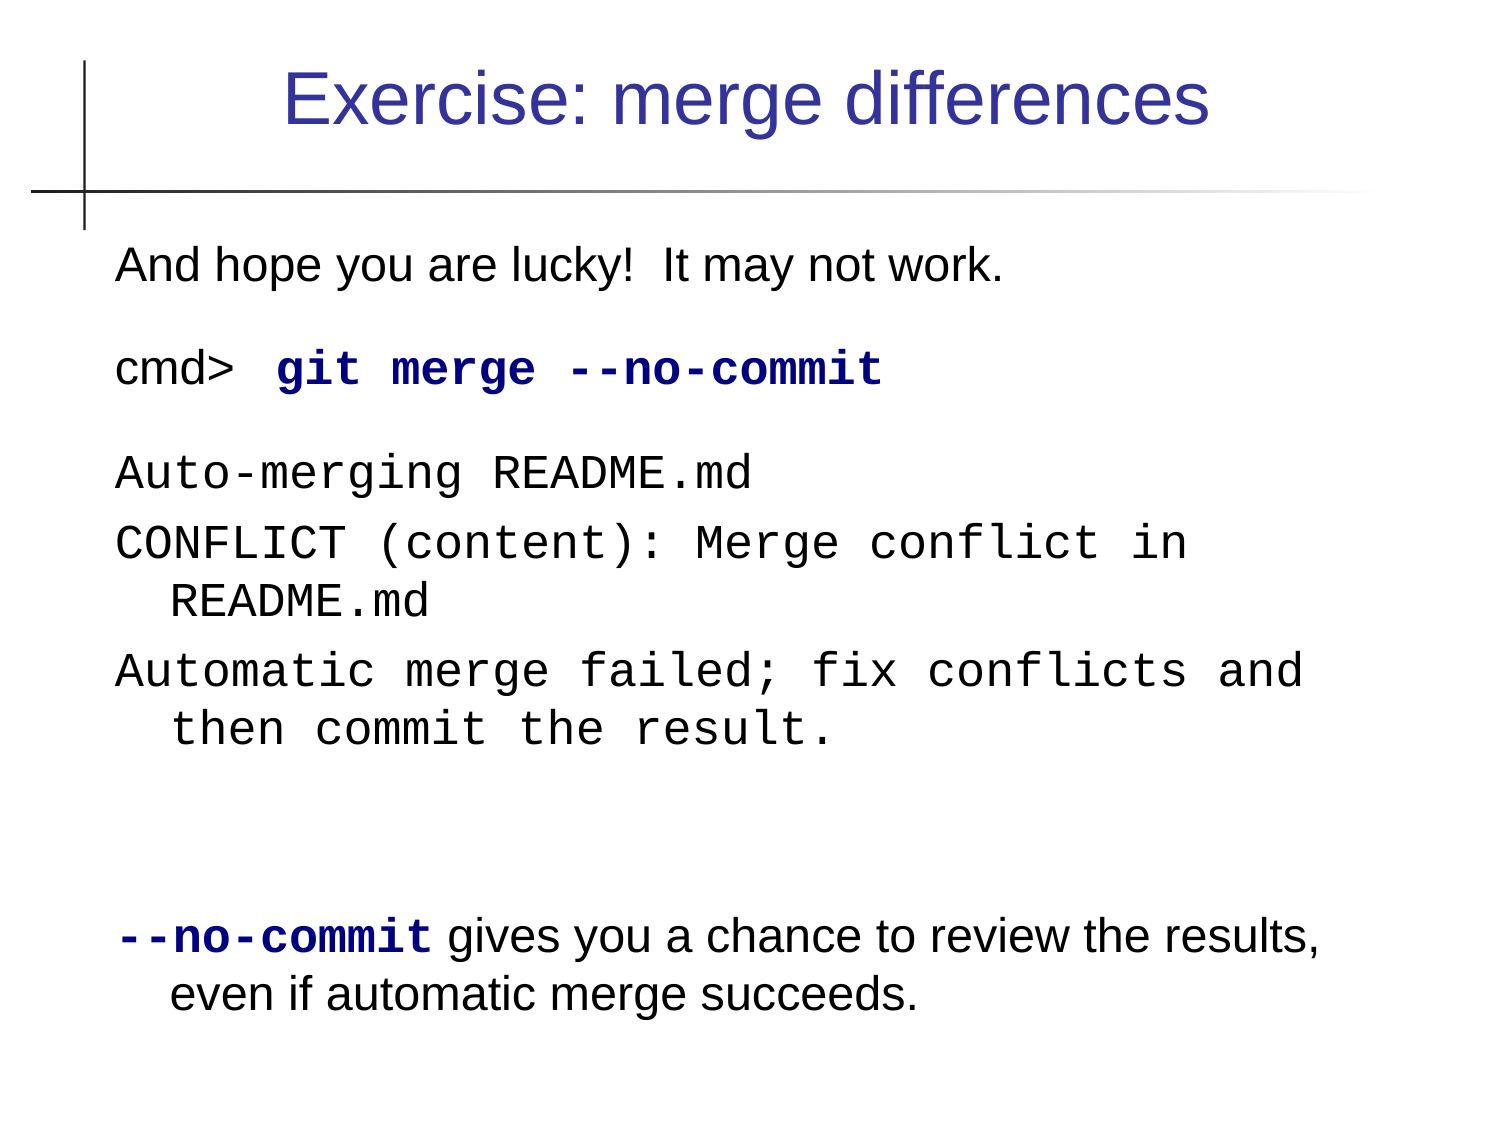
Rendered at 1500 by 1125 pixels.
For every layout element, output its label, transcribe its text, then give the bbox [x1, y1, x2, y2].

title Exercise: merge differences [100, 41, 1394, 148]
list And hope you are lucky! It may not work. cmd> git merge --no-commit Auto-merging README.md CONFLICT (content): Merge conflict in README.md Automatic merge failed; fix conflicts and then commit the result. --no-commit gives you a chance to review the results, even if automatic merge succeeds. [100, 224, 1411, 1036]
